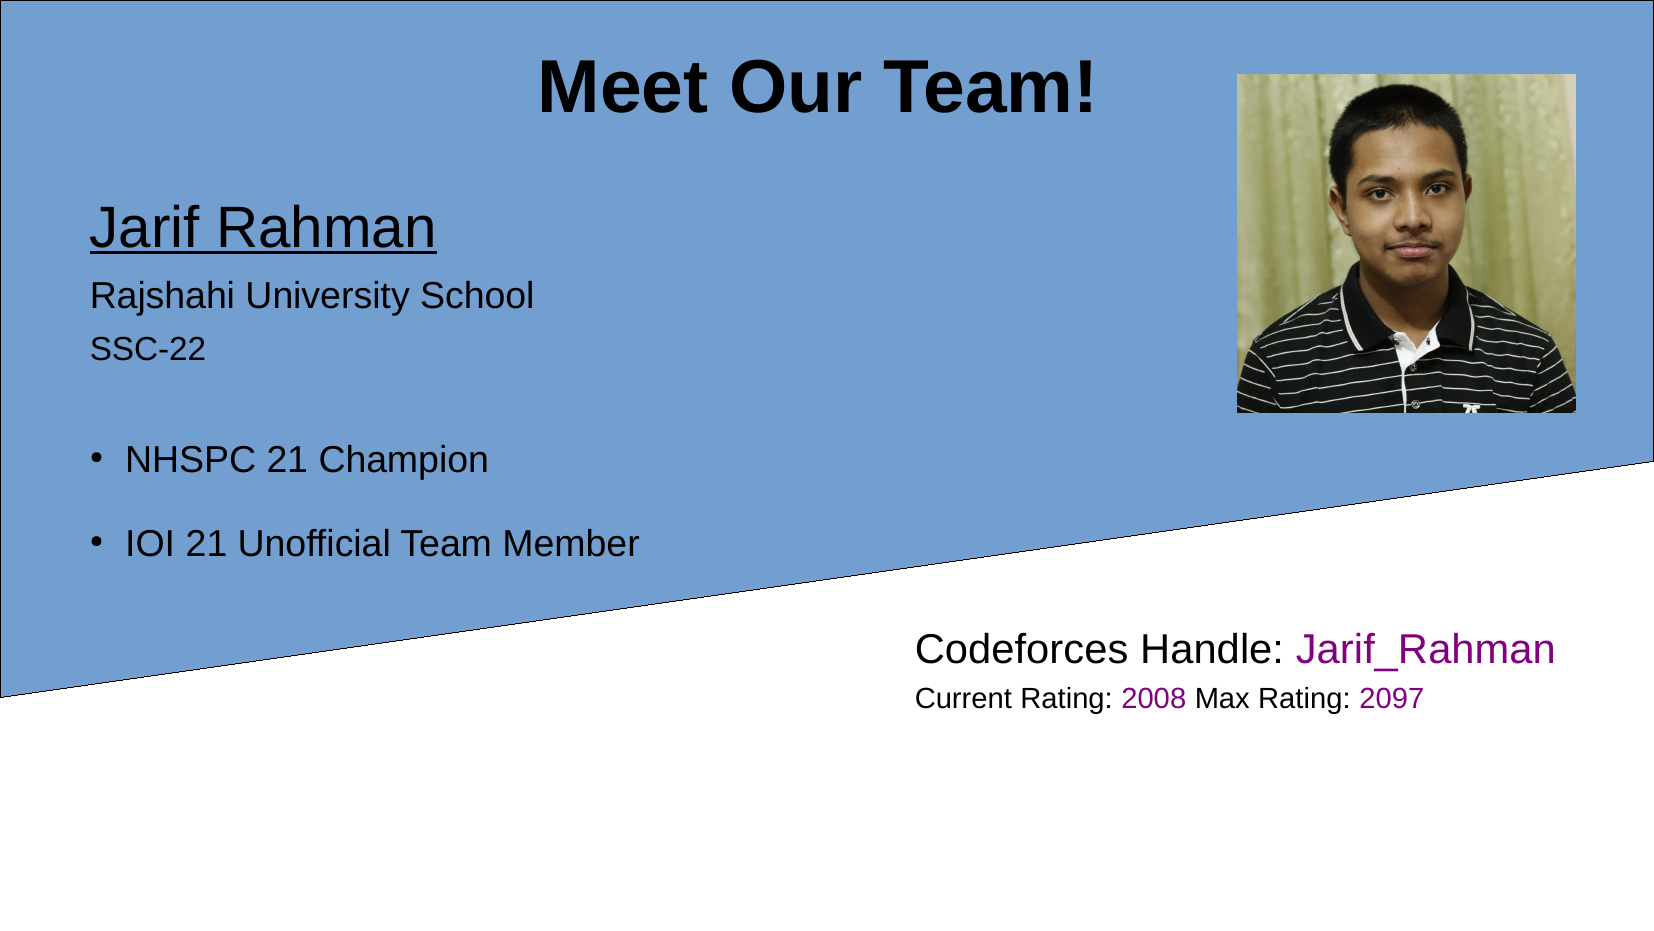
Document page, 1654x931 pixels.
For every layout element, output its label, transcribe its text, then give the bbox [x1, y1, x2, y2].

text_box NHSPC 21 Champion IOI 21 Unofficial Team Member [75, 430, 676, 572]
text_box Current Rating: 2008 Max Rating: 2097 [900, 675, 1538, 788]
text_box Codeforces Handle: Jarif_Rahman [900, 618, 1651, 713]
text_box SSC-22 [75, 323, 338, 376]
text_box Rajshahi University School [75, 267, 713, 343]
text_box Meet Our Team! [522, 37, 1114, 137]
text_box Jarif Rahman [75, 187, 1051, 268]
picture [1237, 74, 1576, 413]
